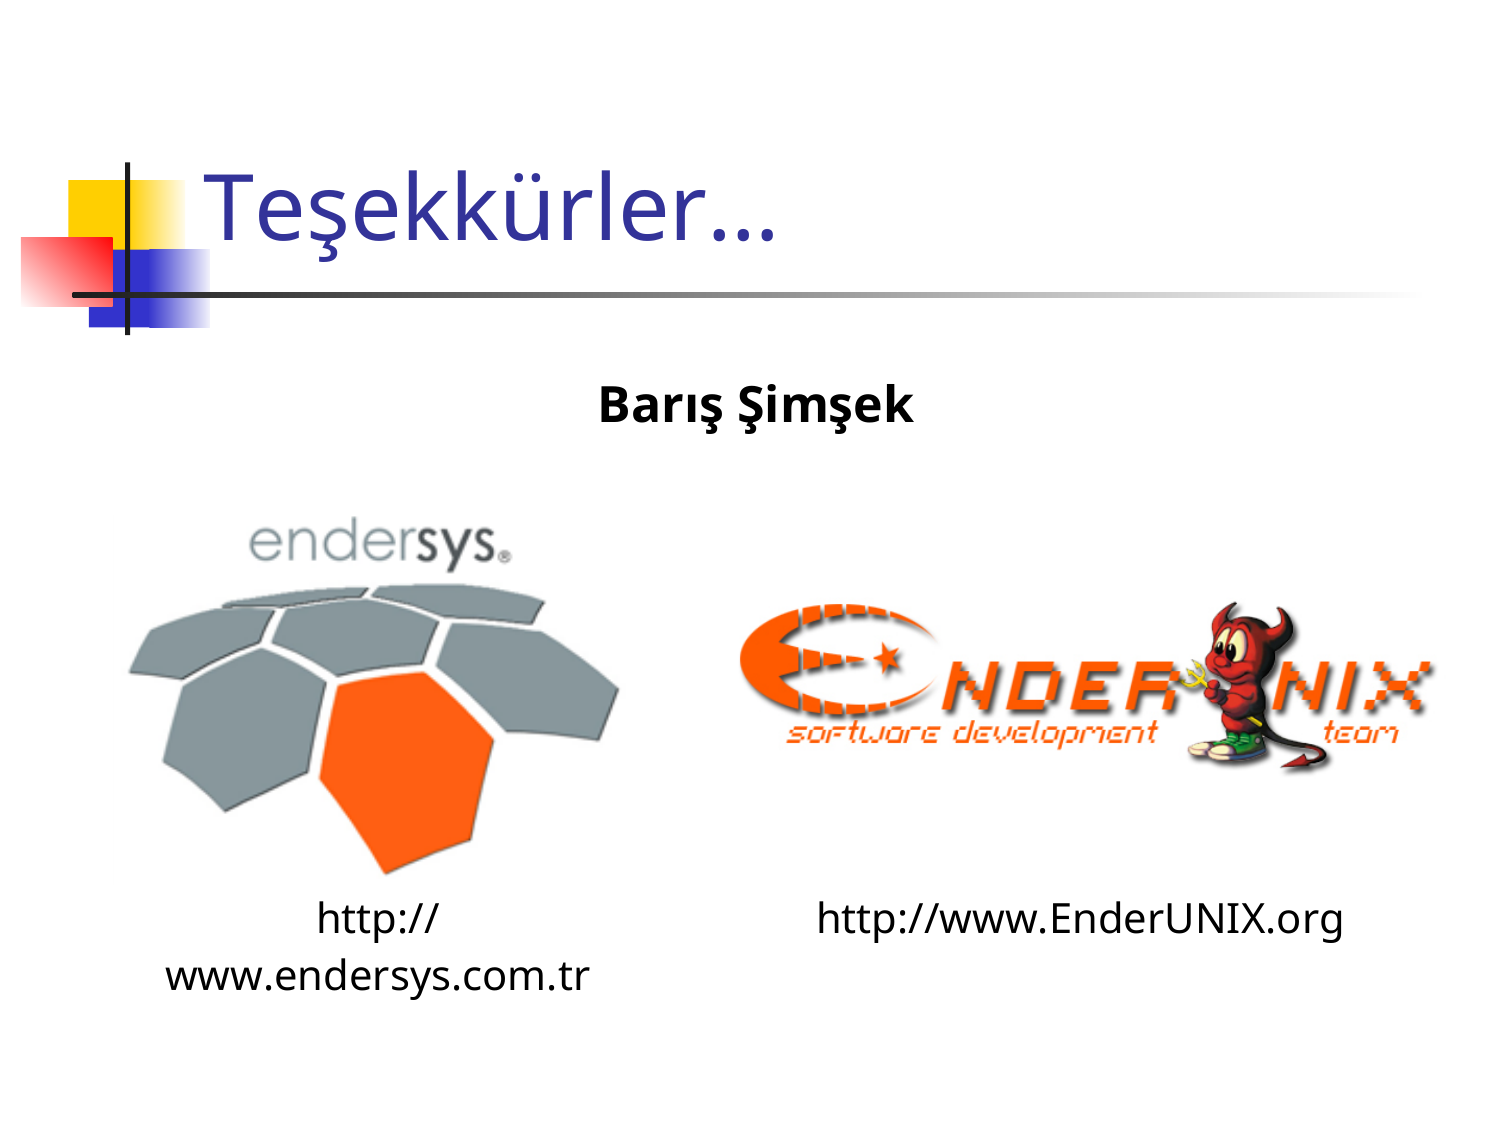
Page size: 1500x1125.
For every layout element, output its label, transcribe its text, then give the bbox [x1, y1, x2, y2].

text_box http://www.EnderUNIX.org [761, 881, 1400, 954]
title Teşekkürler… [188, 35, 1468, 276]
picture [702, 597, 1448, 779]
text_box Barış Şimşek [312, 361, 1199, 446]
picture [112, 515, 634, 881]
text_box http://www.endersys.com.tr [88, 881, 668, 1011]
